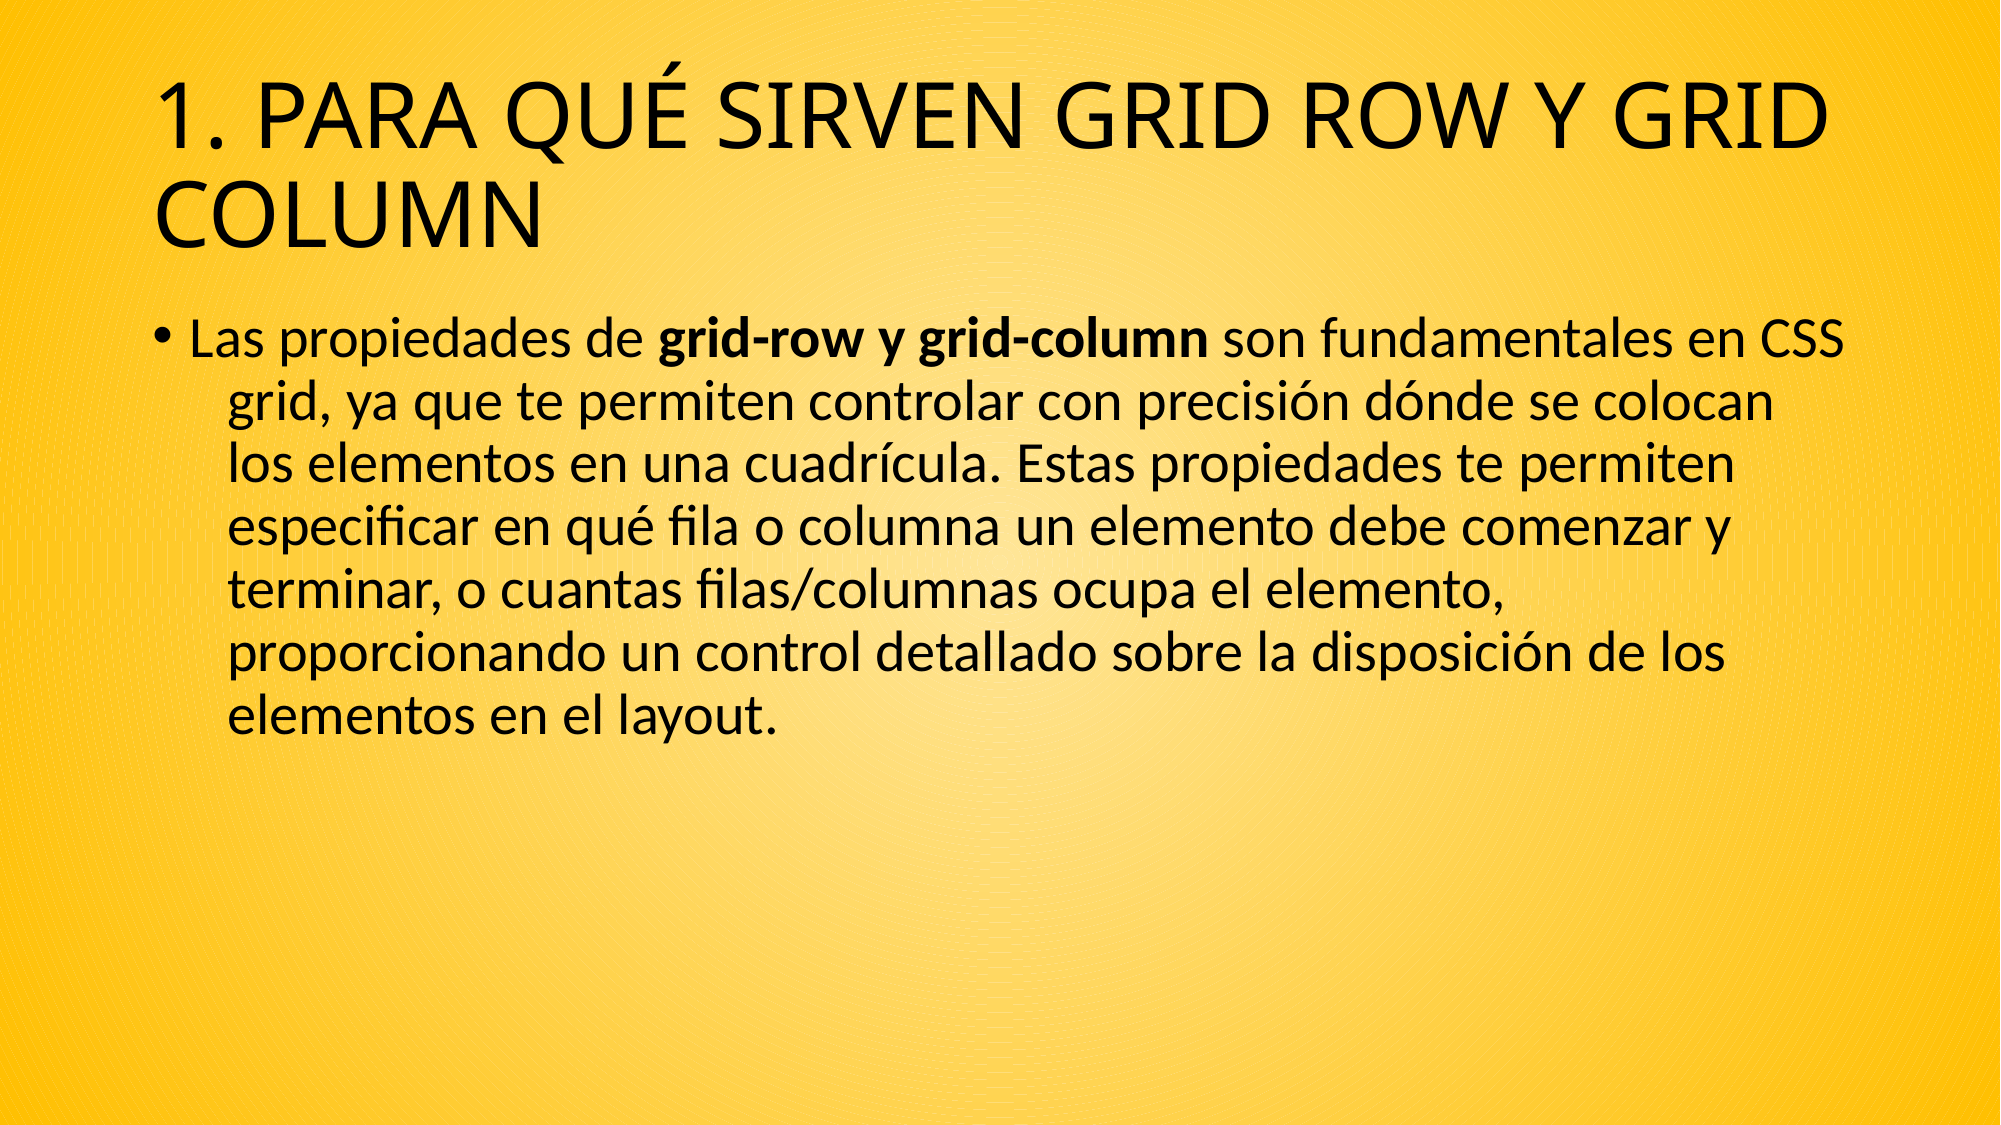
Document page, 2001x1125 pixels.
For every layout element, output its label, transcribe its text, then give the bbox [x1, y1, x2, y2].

title 1. PARA QUÉ SIRVEN GRID ROW Y GRID COLUMN [137, 59, 1863, 278]
list Las propiedades de grid-row y grid-column son fundamentales en CSS grid, ya que te permiten controlar con precisión dónde se colocan los elementos en una cuadrícula. Estas propiedades te permiten especificar en qué fila o columna un elemento debe comenzar y terminar, o cuantas filas/columnas ocupa el elemento, proporcionando un control detallado sobre la disposición de los elementos en el layout. [137, 299, 1863, 1014]
